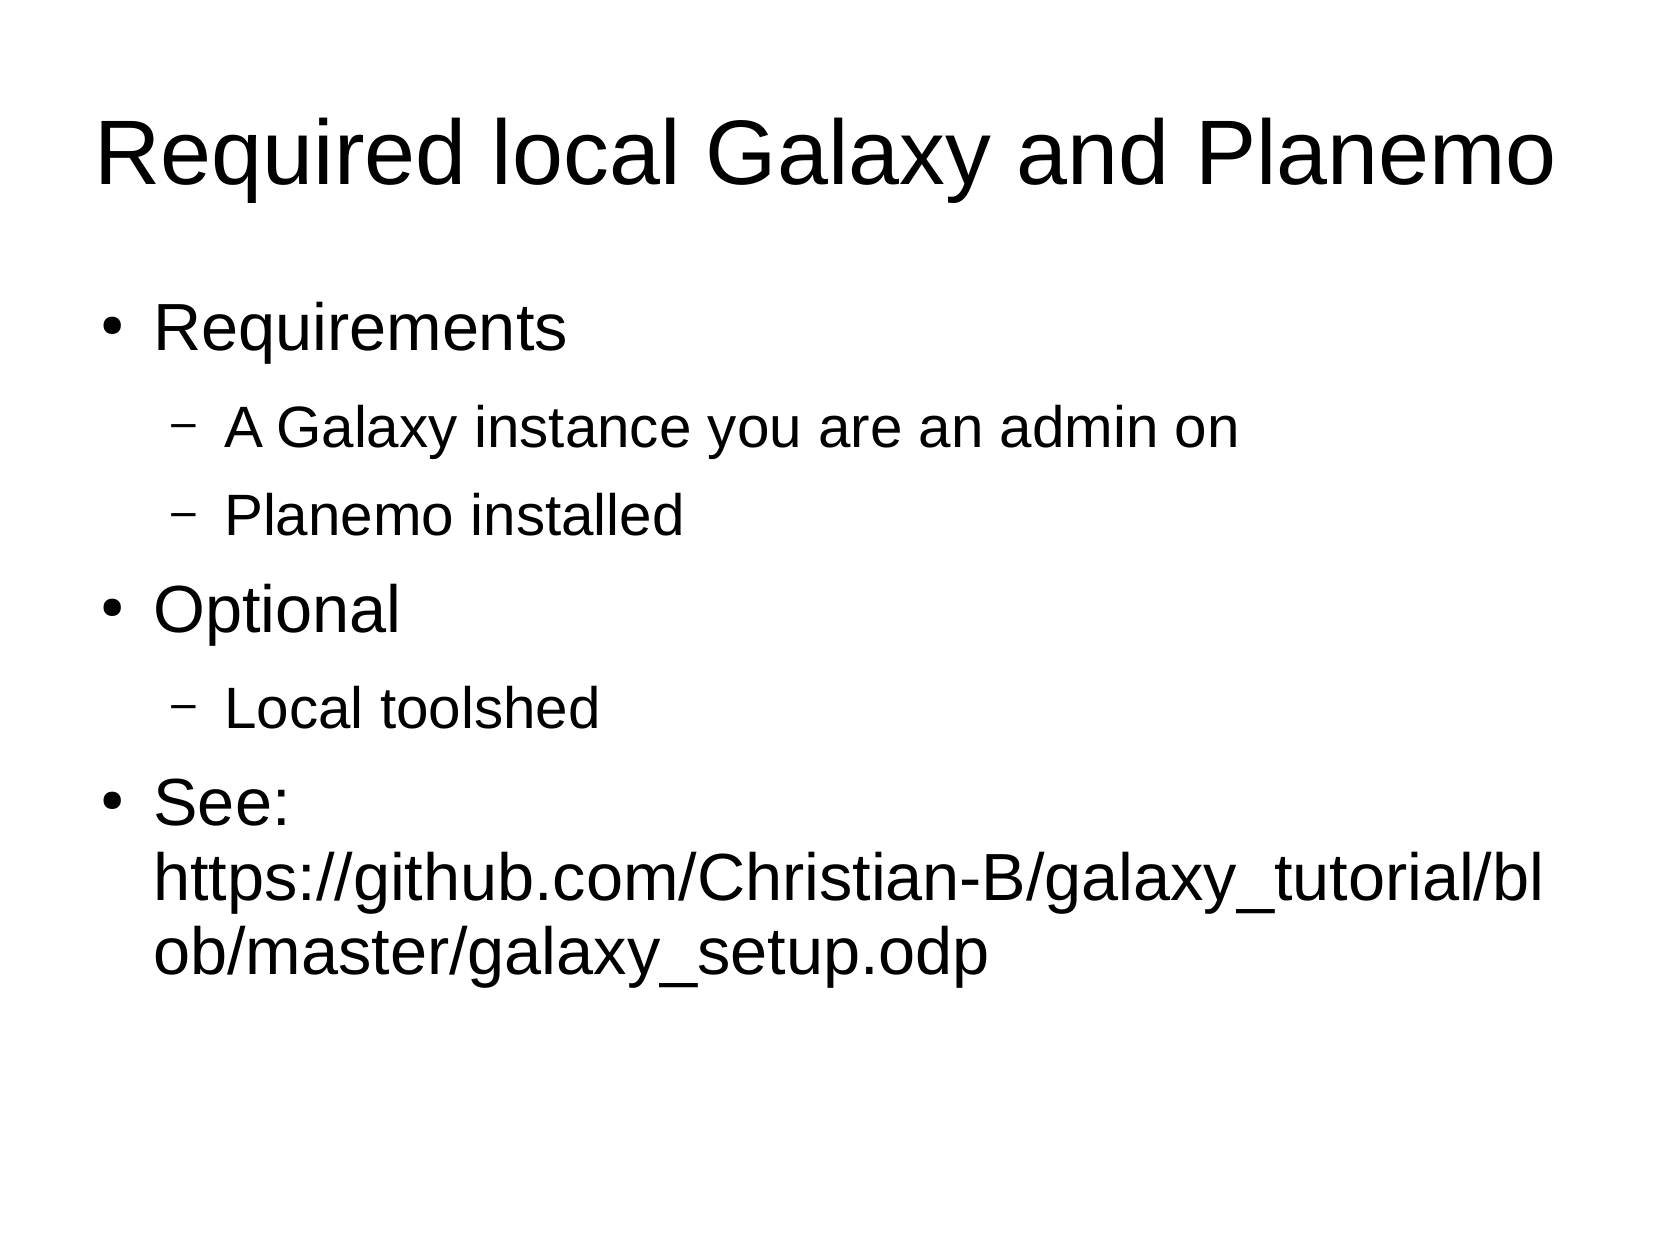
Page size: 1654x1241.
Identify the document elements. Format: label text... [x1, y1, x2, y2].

list Requirements A Galaxy instance you are an admin on Planemo installed Optional Local toolshed See: https://github.com/Christian-B/galaxy_tutorial/blob/master/galaxy_setup.odp [82, 290, 1571, 1010]
title Required local Galaxy and Planemo [82, 49, 1571, 257]
